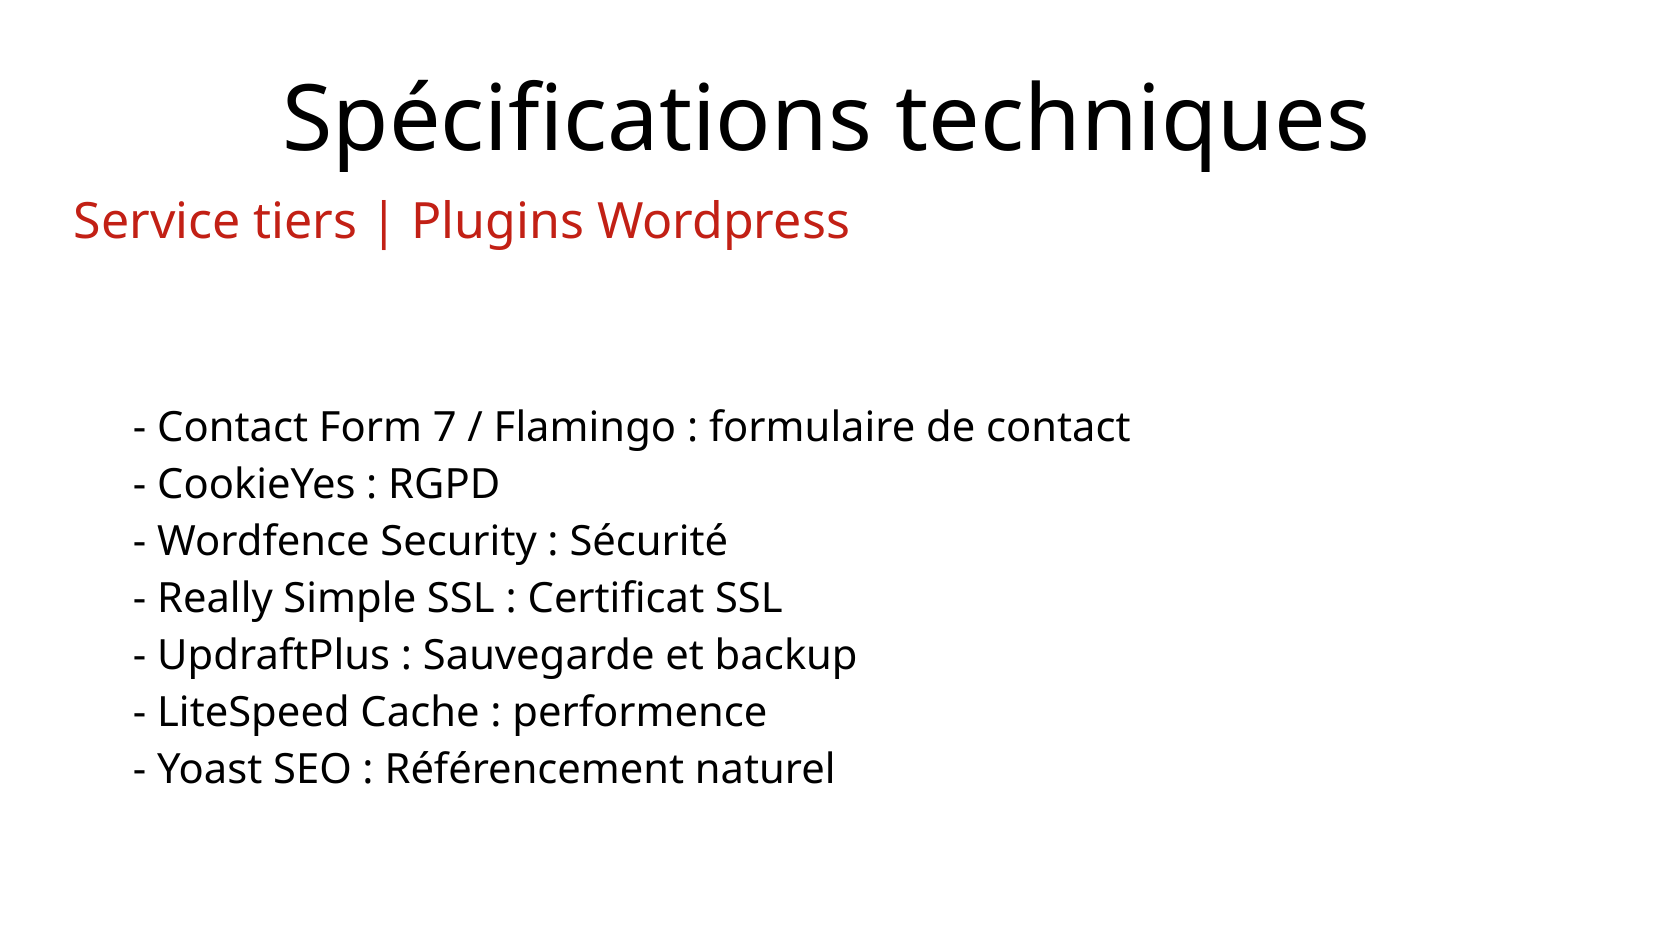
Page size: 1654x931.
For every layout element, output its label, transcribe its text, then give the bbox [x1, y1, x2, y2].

text_box - Contact Form 7 / Flamingo : formulaire de contact - CookieYes : RGPD - Wordfence Security : Sécurité - Really Simple SSL : Certificat SSL - UpdraftPlus : Sauvegarde et backup - LiteSpeed Cache : performence - Yoast SEO : Référencement naturel [118, 389, 1182, 760]
text_box Service tiers | Plugins Wordpress [59, 177, 1123, 253]
title Spécifications techniques [82, 37, 1571, 193]
